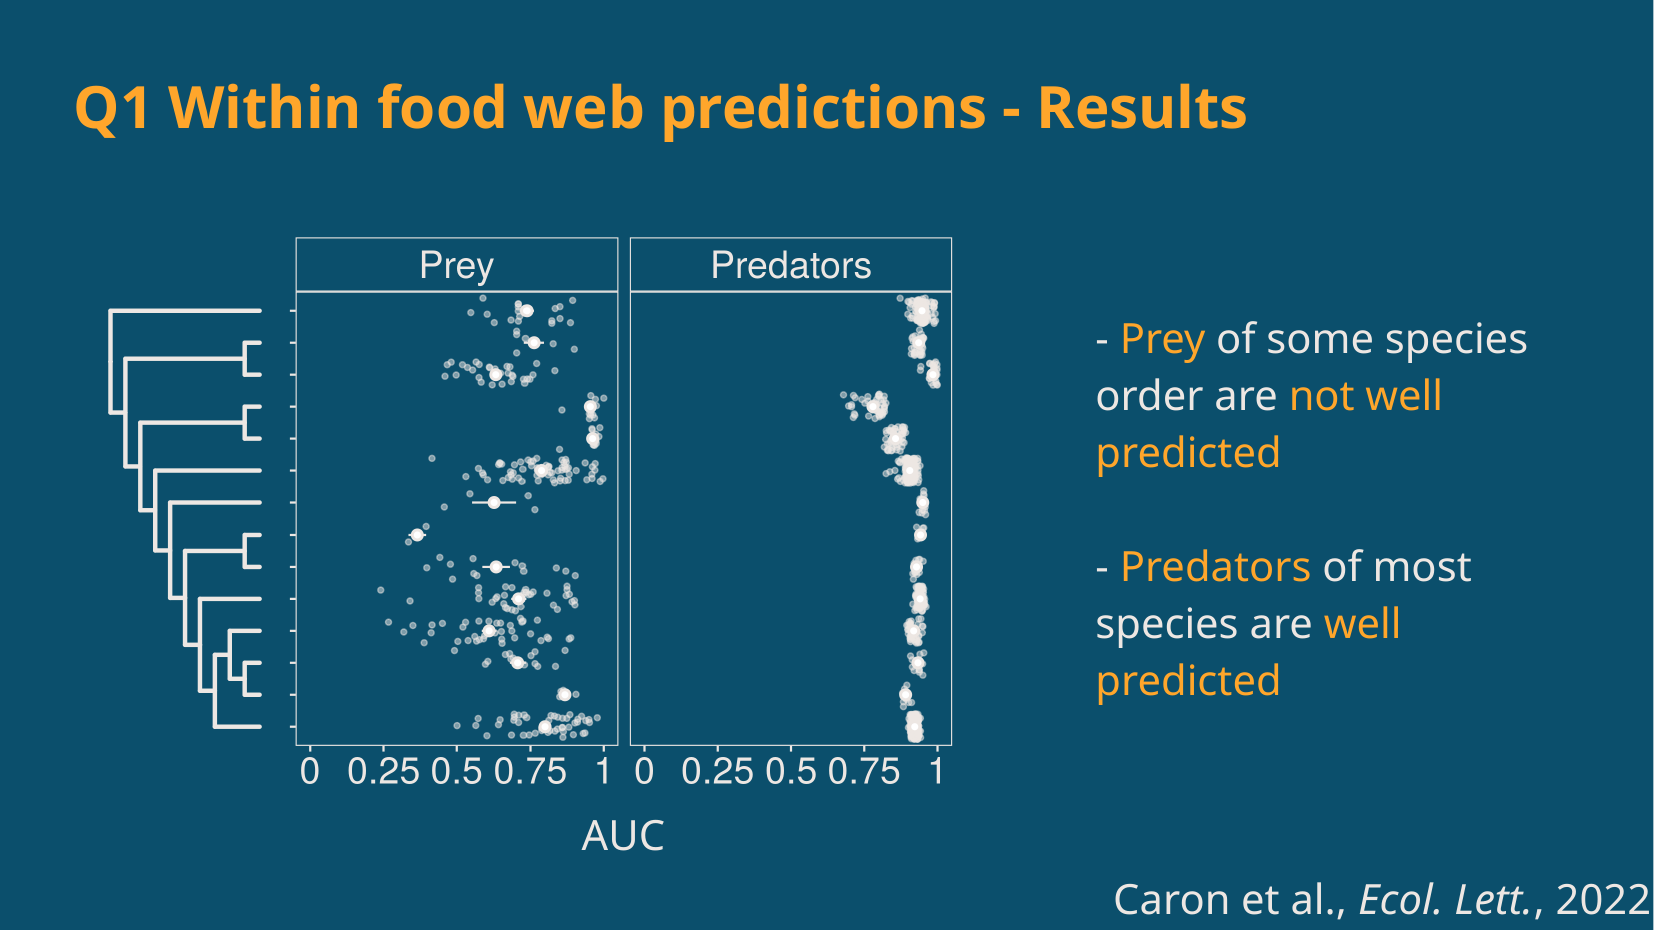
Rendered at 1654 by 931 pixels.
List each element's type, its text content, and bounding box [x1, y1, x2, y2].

text_box Caron et al., Ecol. Lett., 2022 [1098, 862, 1654, 931]
text_box - Prey of some species order are not well predicted - Predators of most species are well predicted [1080, 301, 1554, 702]
picture [74, 214, 975, 815]
text_box AUC [566, 798, 678, 869]
text_box Q1 Within food web predictions - Results [59, 59, 1264, 151]
